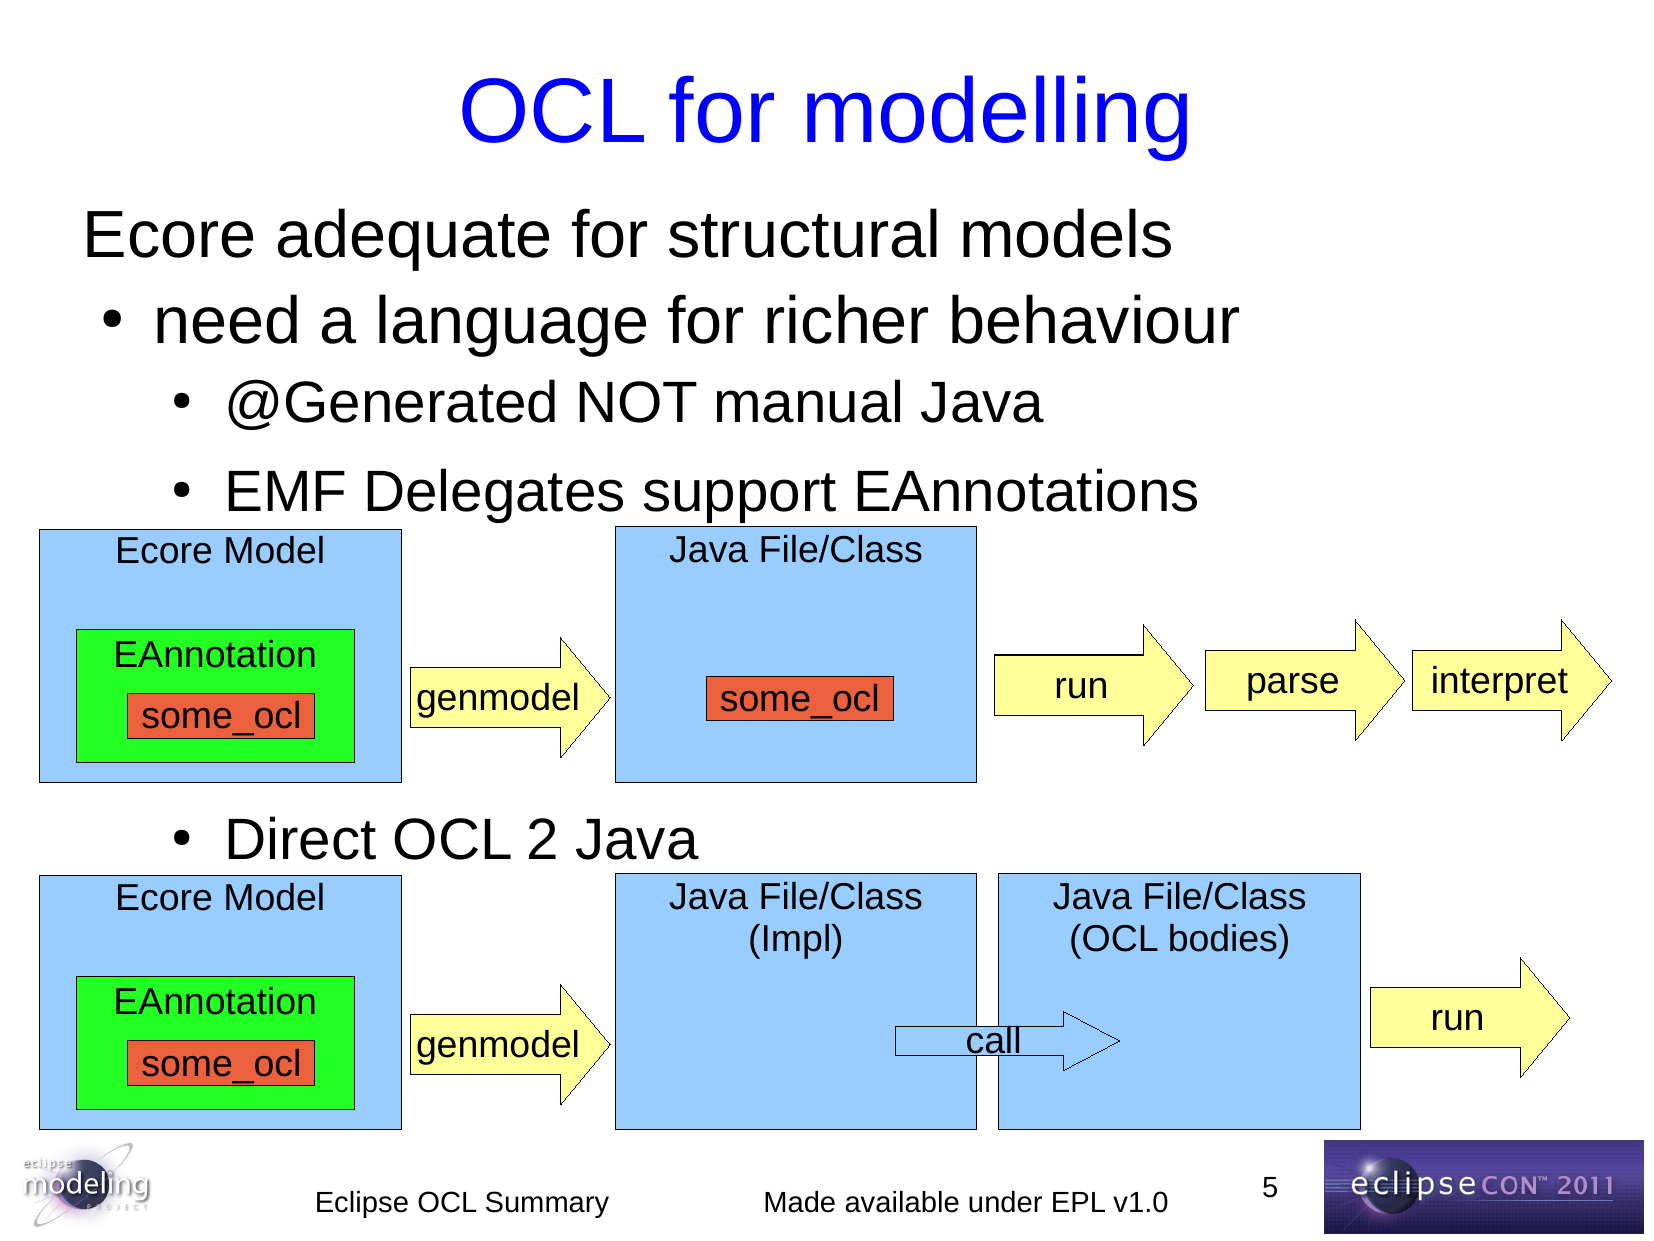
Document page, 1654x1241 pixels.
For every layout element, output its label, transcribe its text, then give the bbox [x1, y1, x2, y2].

text_box genmodel [410, 984, 611, 1105]
text_box run [994, 624, 1194, 746]
text_box call [895, 1011, 1120, 1071]
text_box Ecore Model [39, 529, 402, 783]
text_box EAnnotation [76, 976, 355, 1110]
text_box Ecore Model [39, 875, 402, 1130]
text_box some_ocl [706, 676, 894, 721]
text_box run [1370, 957, 1570, 1078]
text_box interpret [1412, 619, 1612, 741]
picture [1324, 1140, 1644, 1234]
text_box genmodel [410, 637, 611, 758]
text_box Java File/Class (Impl) [615, 873, 977, 1130]
title OCL for modelling [82, 49, 1571, 173]
text_box parse [1205, 619, 1405, 741]
text_box some_ocl [127, 693, 315, 739]
text_box Java File/Class [615, 526, 977, 783]
picture [9, 1136, 156, 1235]
list Ecore adequate for structural models need a language for richer behaviour @Generated NOT manual Java EMF Delegates support EAnnotations Direct OCL 2 Java [82, 196, 1571, 1140]
text_box Java File/Class (OCL bodies) [998, 873, 1361, 1130]
text_box some_ocl [127, 1040, 315, 1086]
text_box EAnnotation [76, 629, 355, 763]
